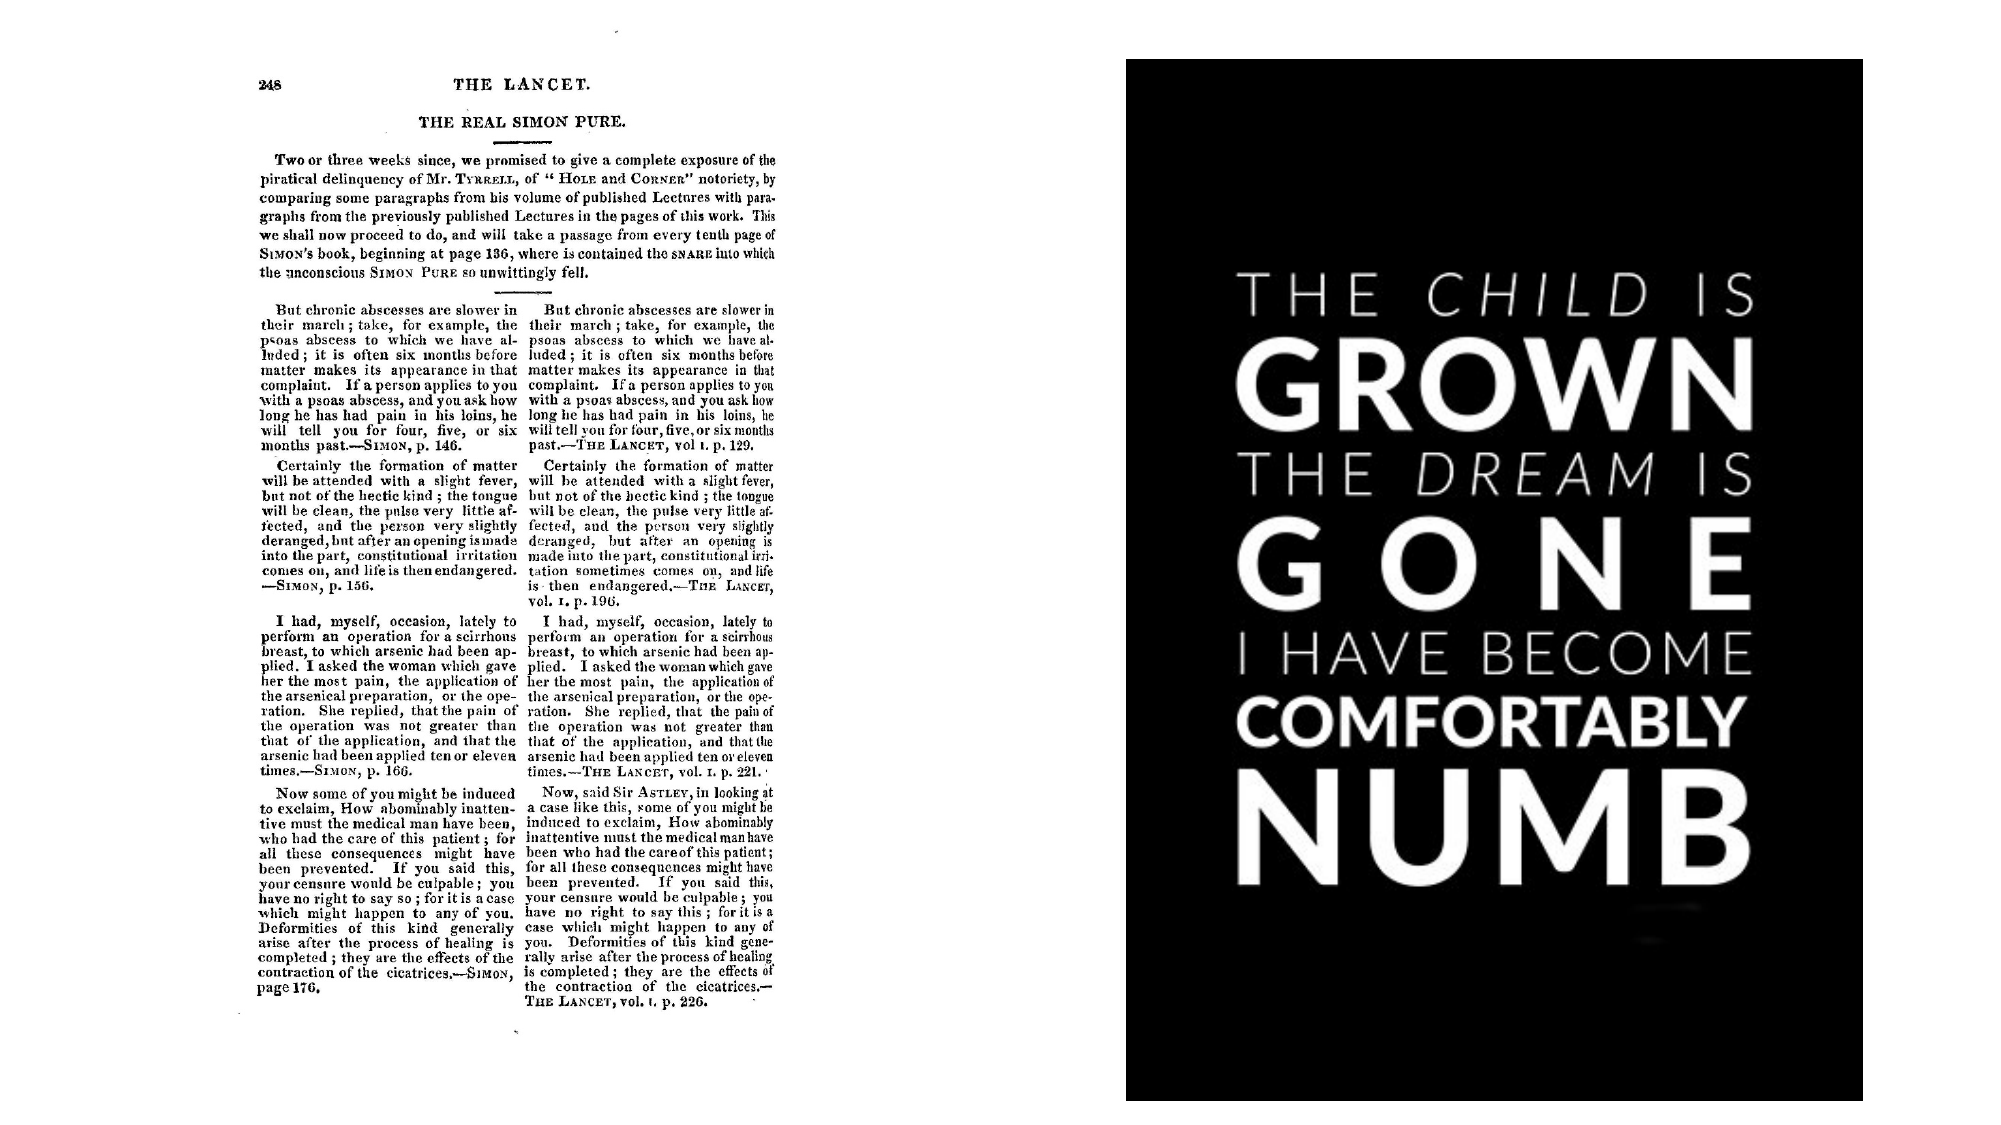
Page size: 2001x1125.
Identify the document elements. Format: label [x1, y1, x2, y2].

picture [174, 0, 823, 1125]
picture [1126, 59, 1863, 1101]
